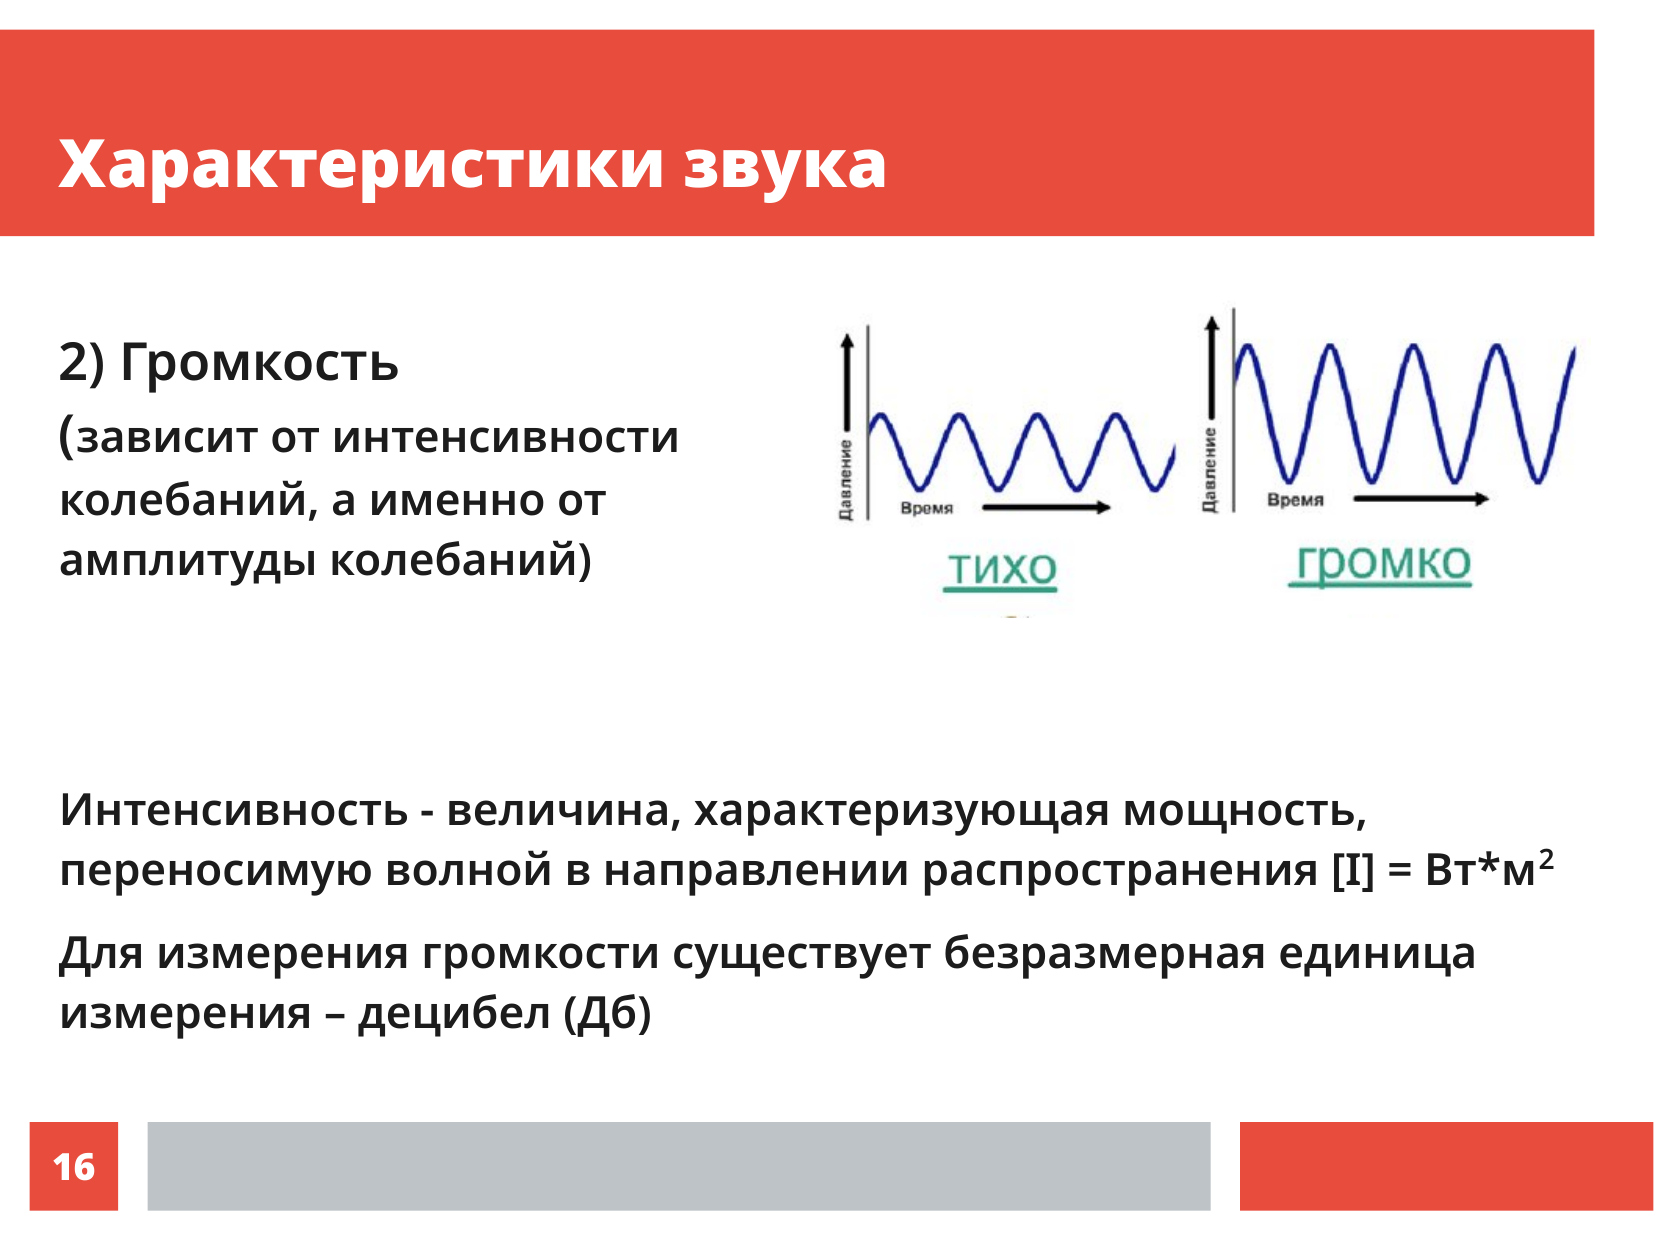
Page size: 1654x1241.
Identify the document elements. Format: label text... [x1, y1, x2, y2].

picture [785, 284, 1591, 618]
list 2) Громкость (зависит от интенсивности колебаний, а именно от амплитуды колебаний) Интенсивность - величина, характеризующая мощность, переносимую волной в направлении распространения [I] = Вт*м2 Для измерения громкости существует безразмерная единица измерения – децибел (Дб) [59, 324, 1565, 1093]
title Характеристики звука [59, 59, 1595, 207]
